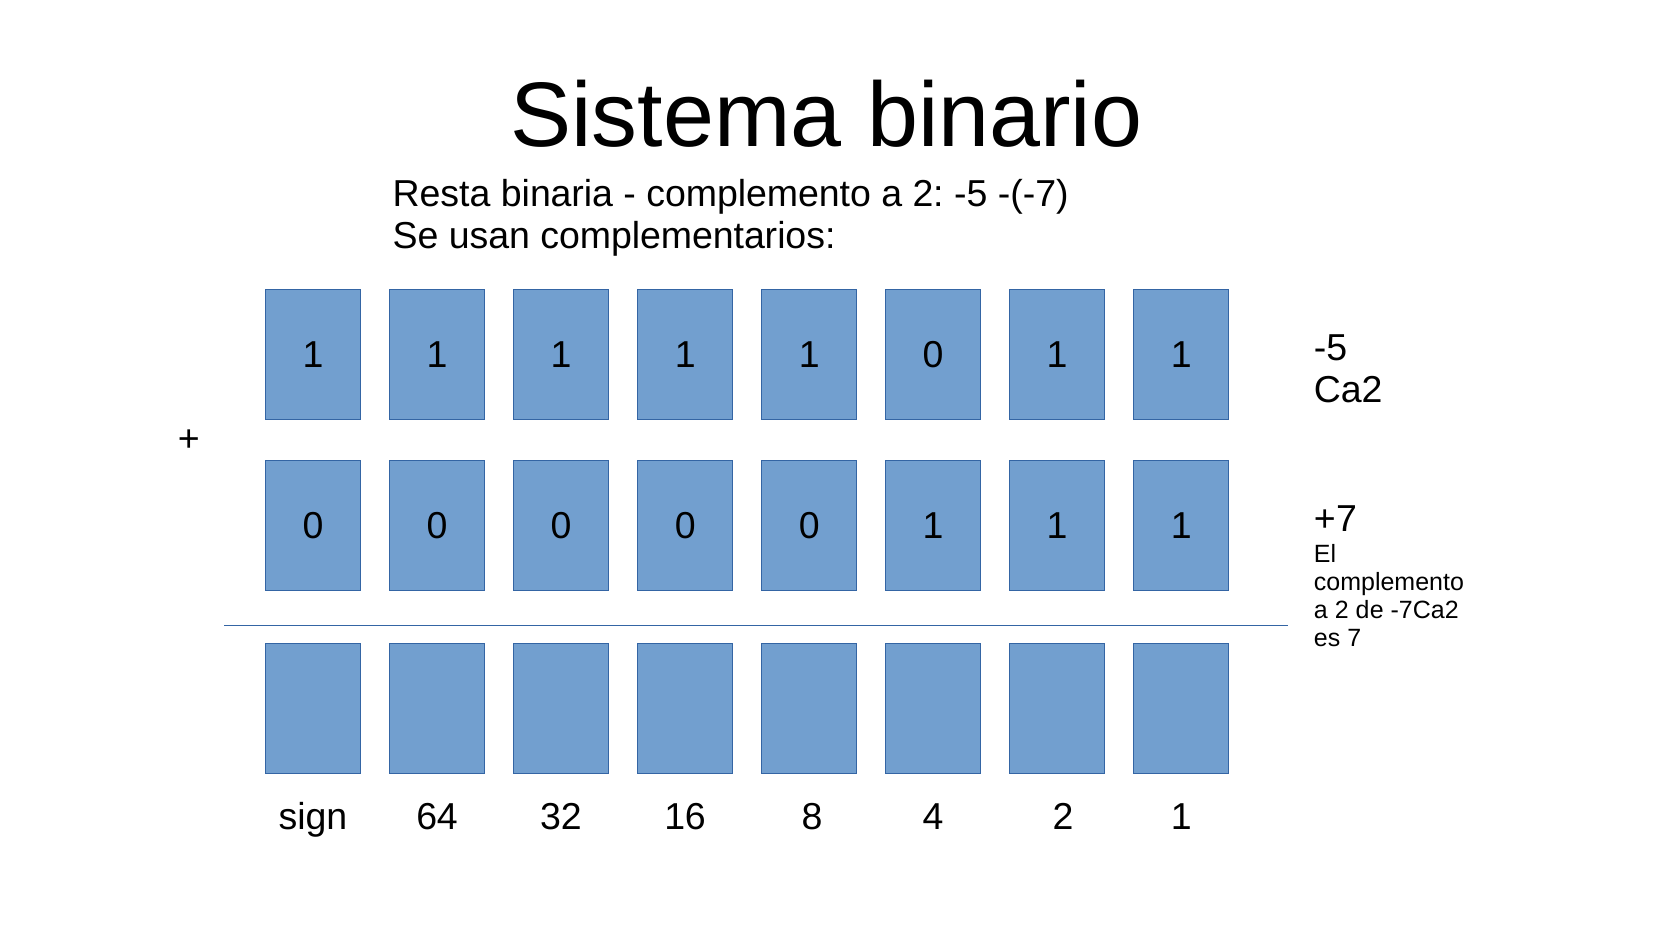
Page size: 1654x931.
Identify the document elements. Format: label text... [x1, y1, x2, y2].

text_box [885, 643, 981, 774]
text_box 64 [389, 787, 485, 845]
text_box +7 El complemento a 2 de -7Ca2 es 7 [1299, 490, 1489, 711]
text_box 4 [897, 787, 969, 845]
text_box 1 [513, 289, 609, 420]
text_box 1 [1009, 460, 1105, 591]
text_box sign [259, 787, 367, 845]
text_box 0 [637, 460, 733, 591]
text_box 0 [761, 460, 857, 591]
text_box [389, 643, 485, 774]
text_box 0 [389, 460, 485, 591]
text_box [761, 643, 857, 774]
text_box [265, 643, 361, 774]
text_box 1 [885, 460, 981, 591]
text_box [1009, 643, 1105, 774]
text_box 1 [637, 289, 733, 420]
title Sistema binario [82, 37, 1571, 193]
text_box 1 [1133, 289, 1229, 420]
text_box 0 [885, 289, 981, 420]
text_box [1133, 643, 1229, 774]
text_box 0 [265, 460, 361, 591]
text_box 8 [767, 787, 857, 845]
text_box [513, 643, 609, 774]
text_box 1 [761, 289, 857, 420]
text_box 1 [1133, 460, 1229, 591]
text_box 0 [513, 460, 609, 591]
text_box 32 [507, 787, 615, 845]
text_box + [135, 409, 243, 467]
text_box -5 Ca2 [1299, 318, 1418, 460]
text_box 1 [1009, 289, 1105, 420]
text_box Resta binaria - complemento a 2: -5 -(-7) Se usan complementarios: [377, 165, 1193, 265]
text_box 1 [265, 289, 361, 420]
text_box [637, 643, 733, 774]
text_box 2 [1027, 787, 1099, 845]
text_box 1 [1145, 787, 1217, 845]
text_box 1 [389, 289, 485, 420]
text_box 16 [637, 787, 733, 845]
